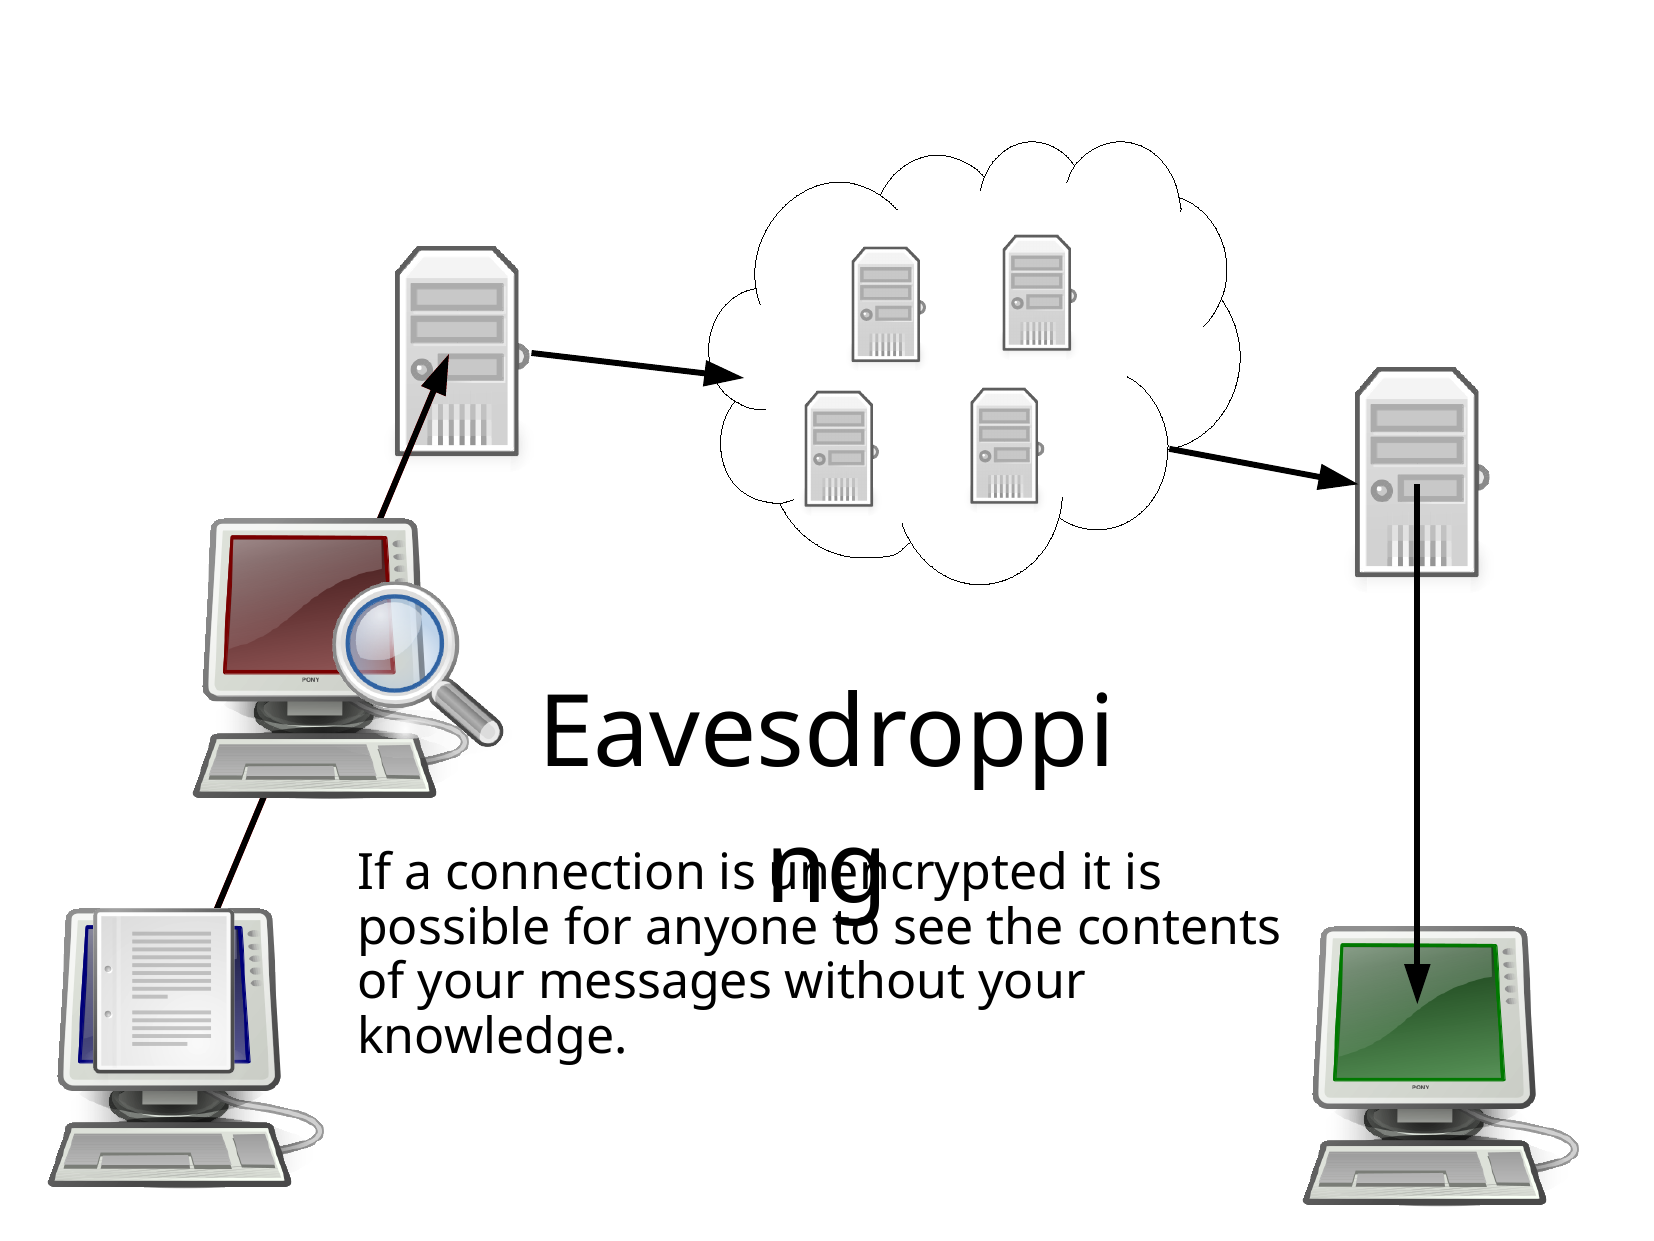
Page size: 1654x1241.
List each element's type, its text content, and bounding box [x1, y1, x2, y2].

picture [32, 894, 331, 1196]
text_box If a connection is unencrypted it is possible for anyone to see the contents of your messages without your knowledge. [342, 838, 1312, 1119]
picture [327, 221, 591, 485]
text_box Eavesdropping [496, 652, 1158, 824]
picture [965, 221, 1111, 367]
picture [767, 233, 1078, 523]
picture [177, 507, 516, 807]
picture [1287, 915, 1586, 1214]
picture [1287, 342, 1551, 606]
